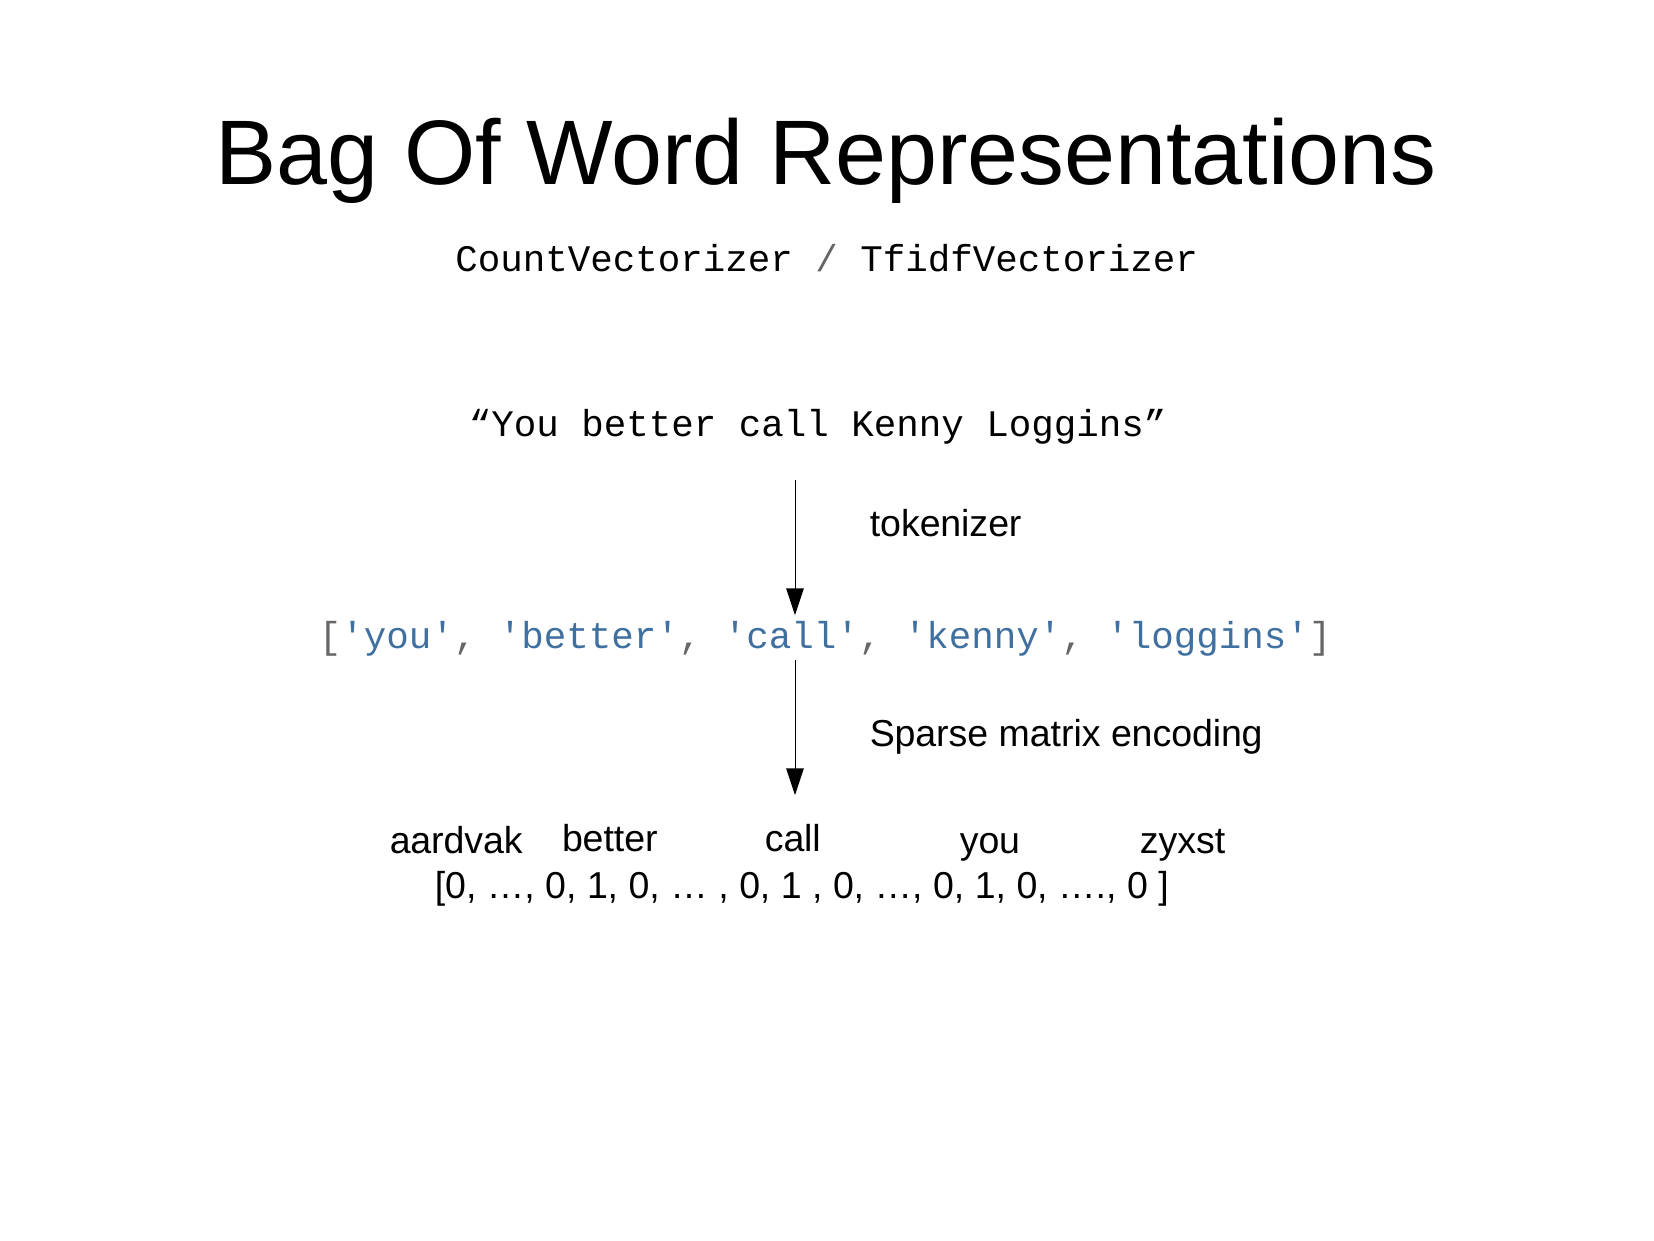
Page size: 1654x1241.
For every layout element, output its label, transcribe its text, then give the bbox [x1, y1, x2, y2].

text_box “You better call Kenny Loggins” [465, 405, 1171, 448]
text_box ['you', 'better', 'call', 'kenny', 'loggins'] [315, 617, 1336, 661]
text_box [0, …, 0, 1, 0, … , 0, 1 , 0, …, 0, 1, 0, …., 0 ] [420, 856, 1186, 914]
text_box you [945, 811, 1125, 869]
text_box zyxst [1125, 811, 1261, 869]
title Bag Of Word Representations [82, 49, 1571, 257]
text_box tokenizer [855, 495, 1111, 552]
text_box better [547, 810, 698, 871]
text_box CountVectorizer / TfidfVectorizer [455, 240, 1199, 283]
text_box aardvak [375, 811, 541, 869]
text_box call [750, 810, 871, 896]
text_box Sparse matrix encoding [855, 705, 1321, 762]
